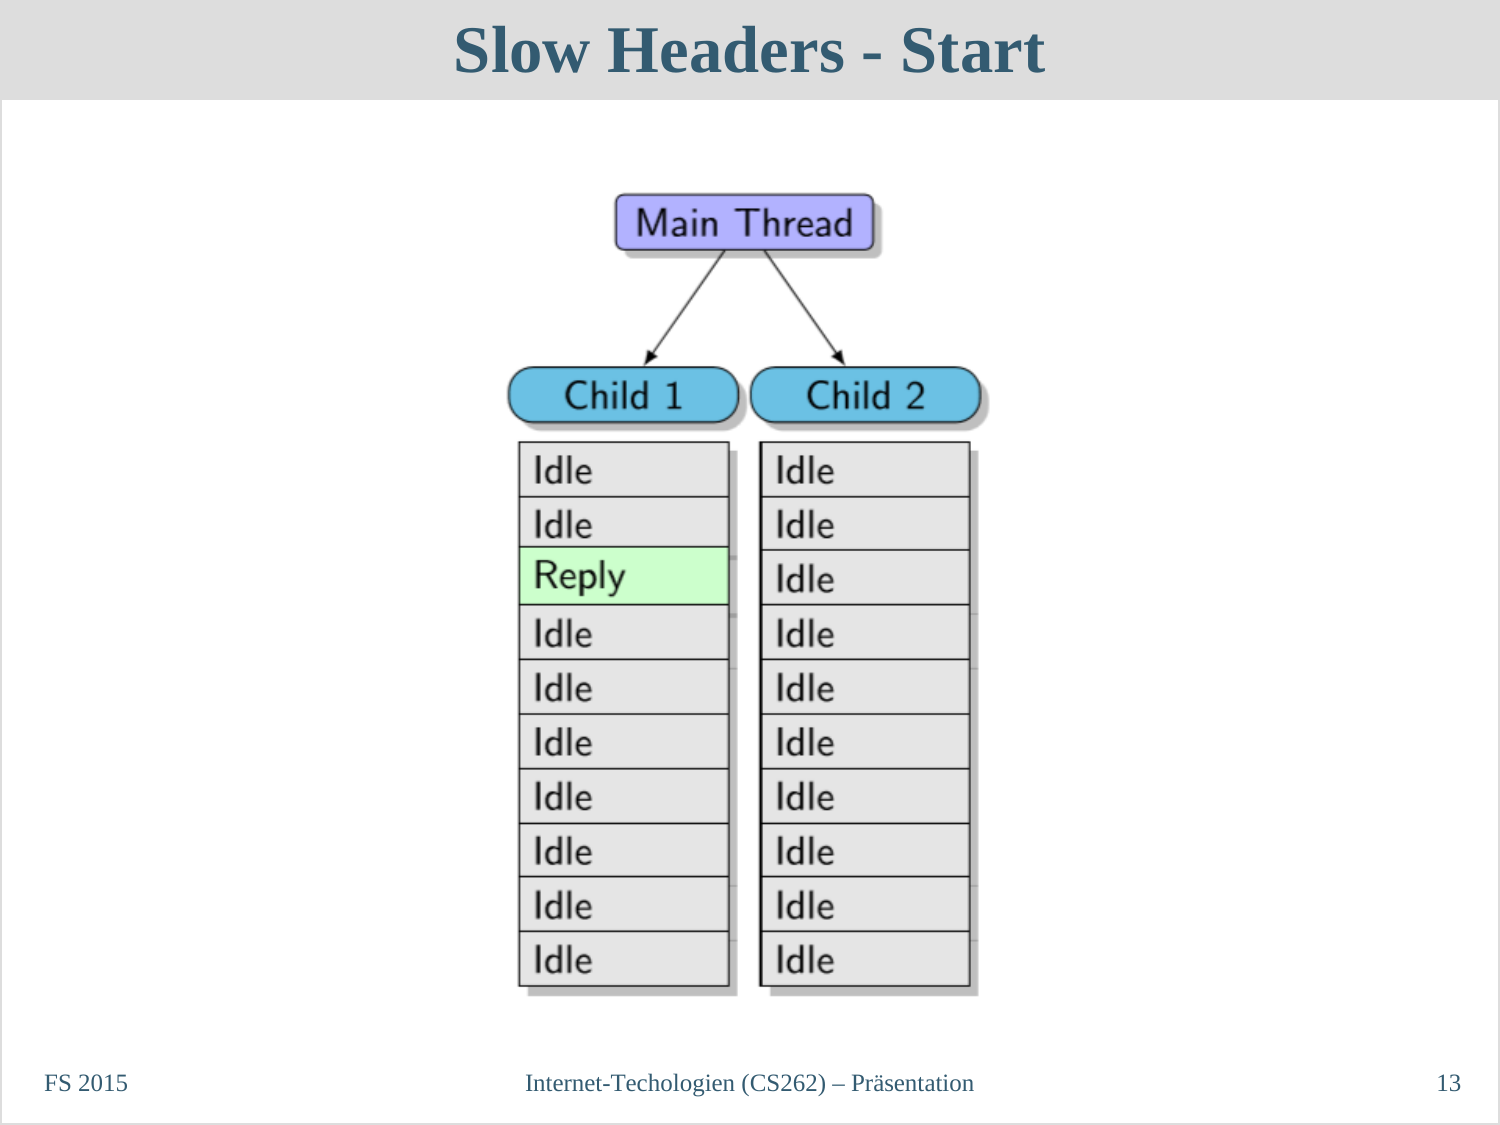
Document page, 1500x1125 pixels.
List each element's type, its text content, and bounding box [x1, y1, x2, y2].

text_box FS 2015 [29, 1058, 195, 1097]
text_box Internet-Techologien (CS262) – Präsentation [300, 1058, 1201, 1107]
title Slow Headers - Start [0, 0, 1500, 100]
picture [125, 190, 1376, 998]
text_box <number> [1375, 1058, 1477, 1097]
